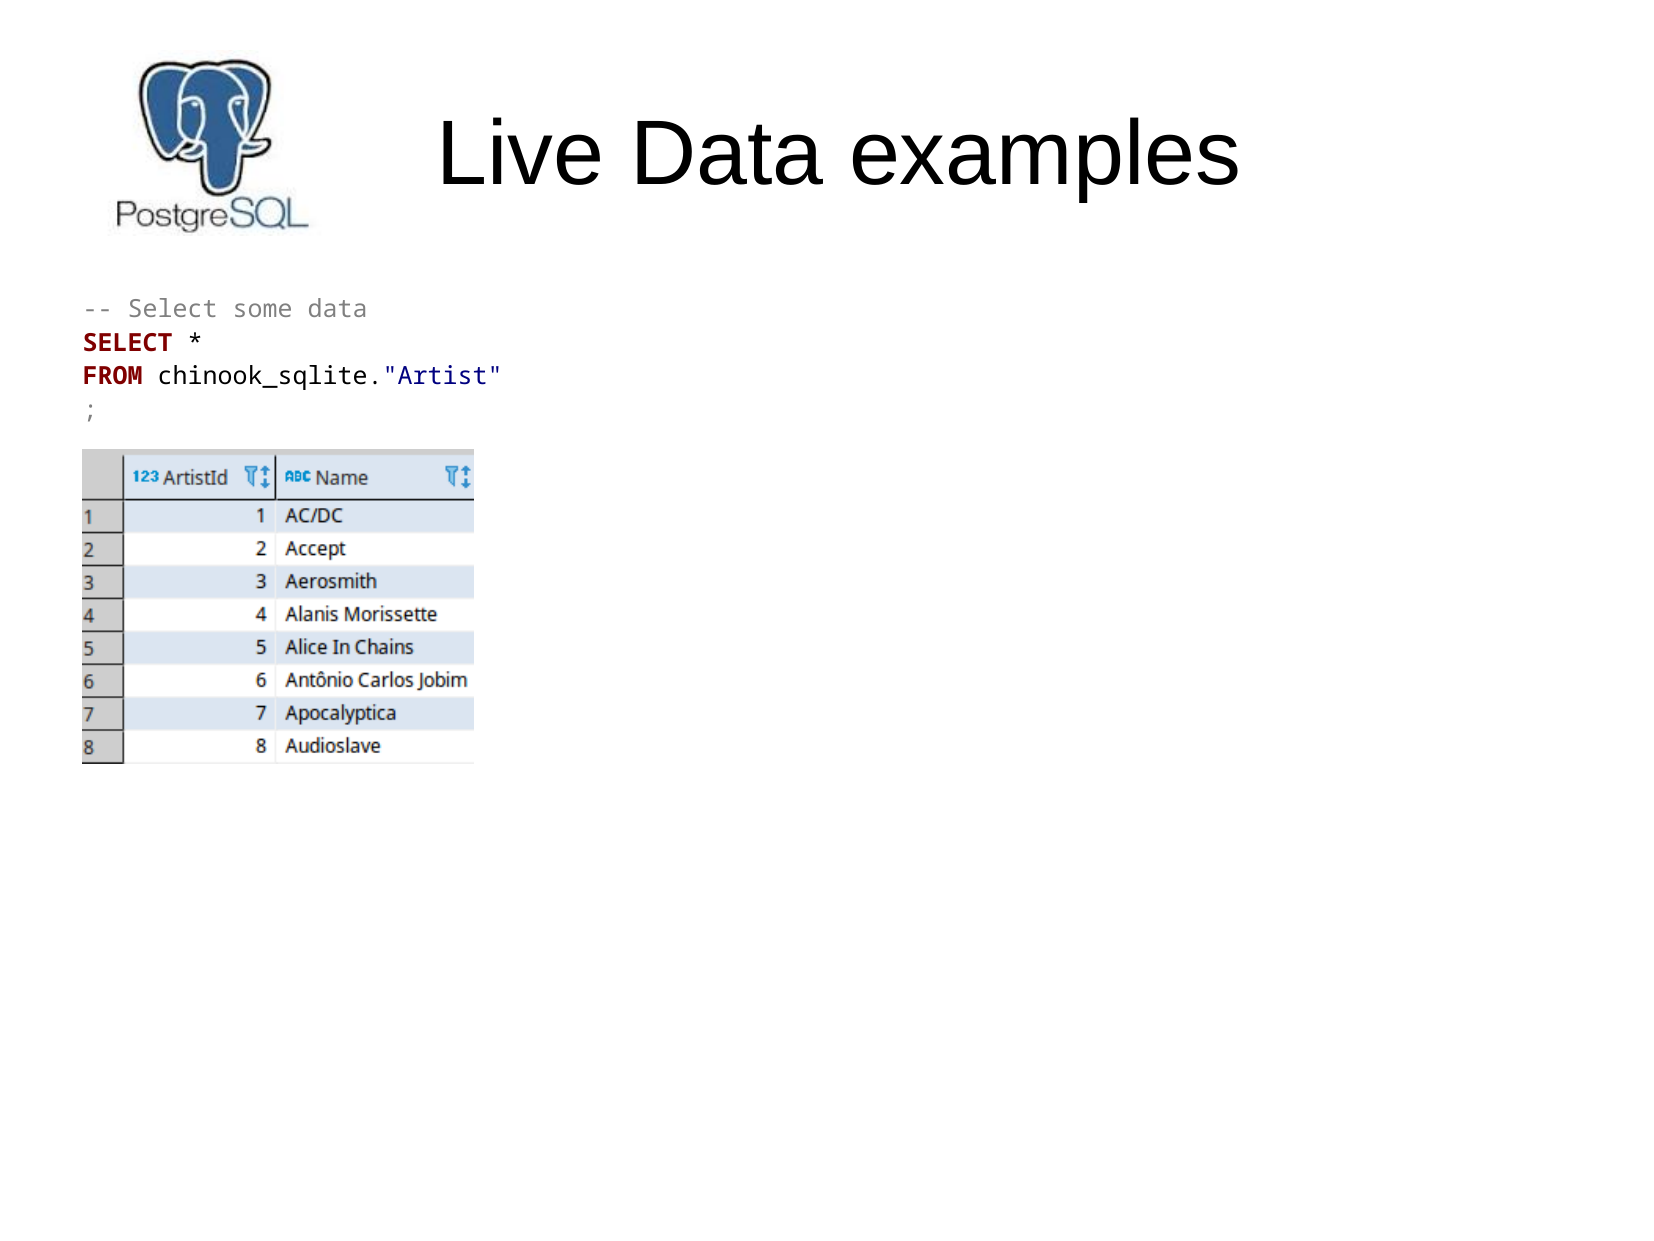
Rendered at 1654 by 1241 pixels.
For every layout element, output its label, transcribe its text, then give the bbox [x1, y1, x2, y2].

title Live Data examples [82, 49, 1571, 257]
picture [58, 50, 356, 237]
picture [82, 449, 474, 764]
list -- Select some data SELECT * FROM chinook_sqlite."Artist" ; [82, 290, 1538, 1010]
